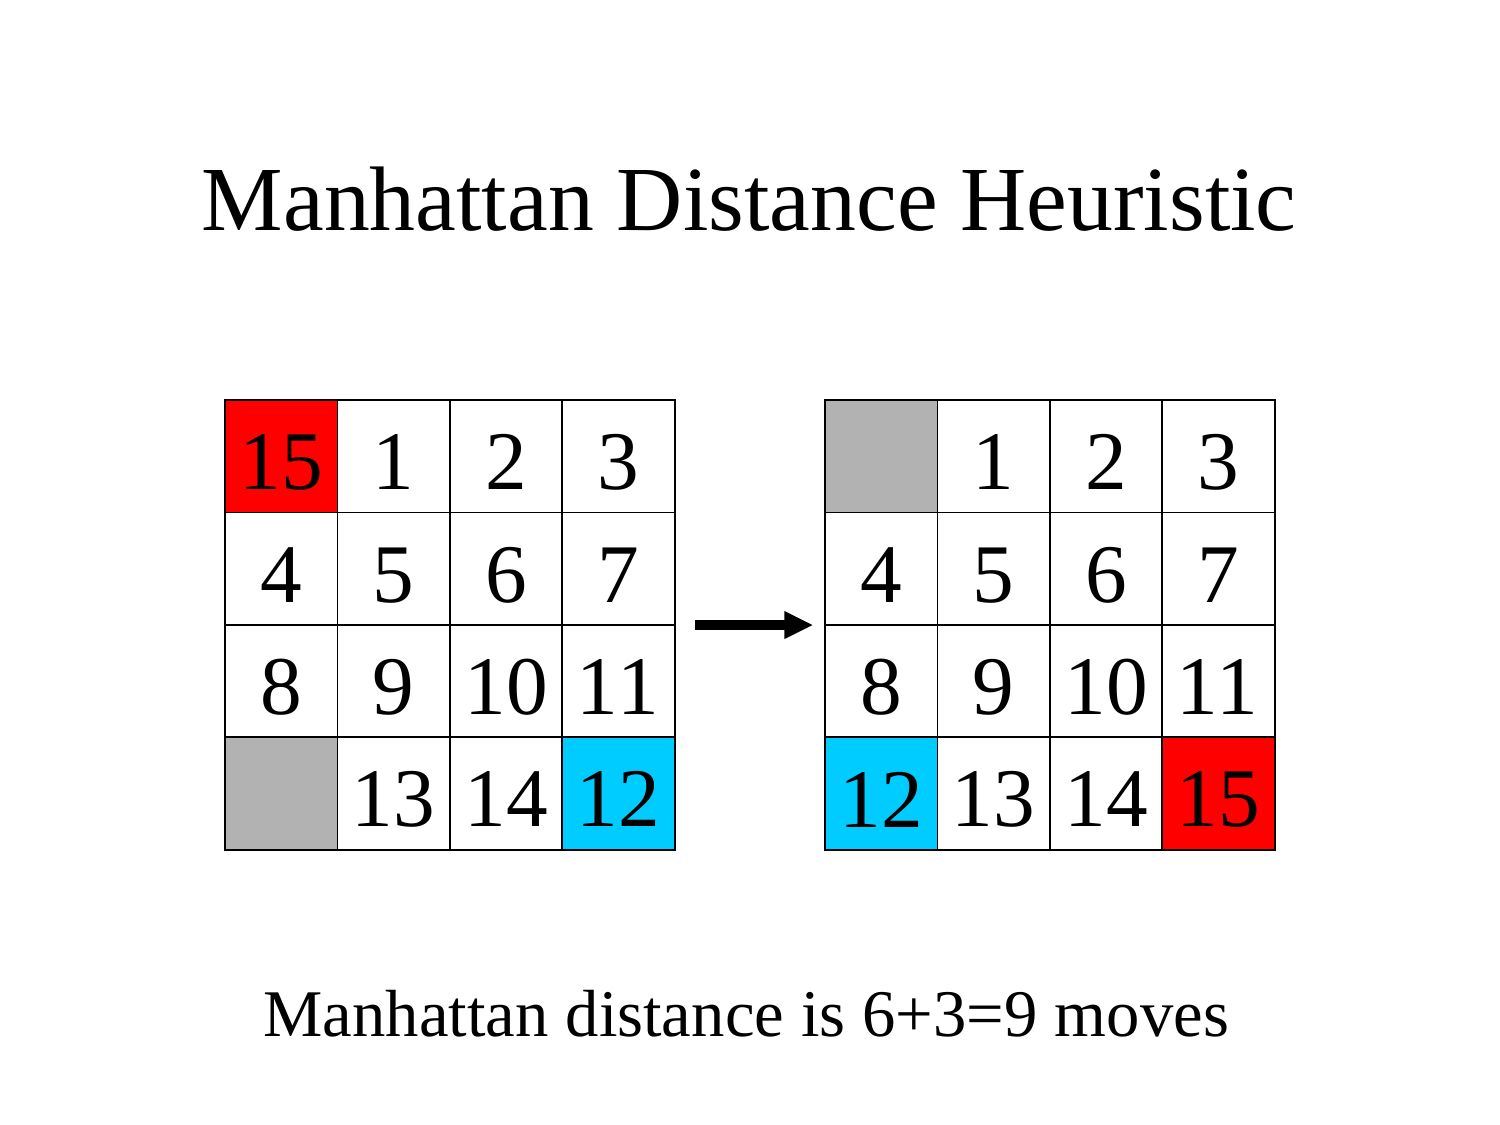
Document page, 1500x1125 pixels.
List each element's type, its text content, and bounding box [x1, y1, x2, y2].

text_box 6 [1049, 512, 1162, 624]
text_box 4 [224, 512, 337, 624]
text_box [224, 737, 337, 850]
text_box 14 [1049, 737, 1162, 850]
text_box 15 [1162, 737, 1275, 850]
text_box 6 [449, 512, 562, 624]
text_box 5 [337, 512, 449, 624]
text_box 2 [449, 399, 562, 512]
text_box 3 [1162, 399, 1275, 512]
text_box 15 [224, 399, 337, 512]
text_box 9 [337, 624, 449, 737]
text_box 3 [562, 399, 675, 512]
text_box 11 [562, 624, 675, 737]
text_box Manhattan distance is 6+3=9 moves [248, 962, 1246, 1058]
text_box 4 [824, 512, 937, 624]
text_box 8 [824, 624, 937, 737]
title Manhattan Distance Heuristic [112, 99, 1388, 288]
text_box 13 [337, 737, 449, 850]
text_box 7 [1162, 512, 1275, 624]
text_box 1 [337, 399, 449, 512]
text_box [824, 399, 937, 512]
text_box 10 [1049, 624, 1162, 737]
text_box 12 [824, 737, 937, 850]
text_box 1 [937, 399, 1049, 512]
text_box 5 [937, 512, 1049, 624]
text_box 2 [1049, 399, 1162, 512]
text_box 8 [224, 624, 337, 737]
text_box 14 [449, 737, 562, 850]
text_box 13 [937, 737, 1049, 850]
text_box 9 [937, 624, 1049, 737]
text_box 10 [449, 624, 562, 737]
text_box 12 [562, 737, 675, 850]
text_box 7 [562, 512, 675, 624]
text_box 11 [1162, 624, 1275, 737]
